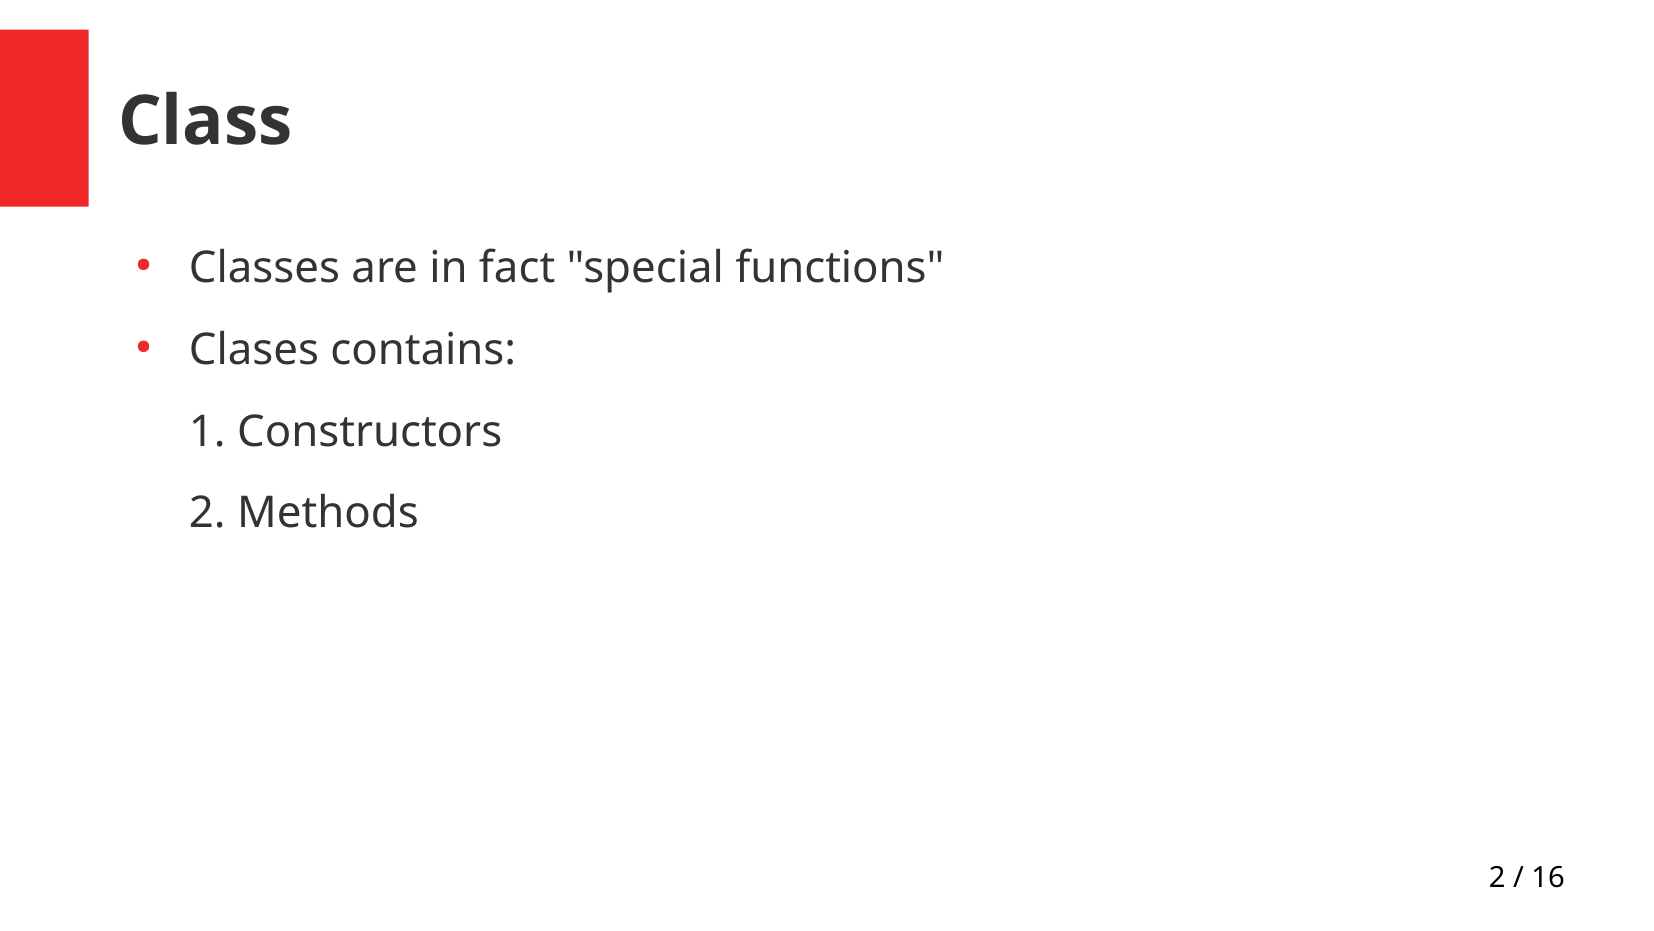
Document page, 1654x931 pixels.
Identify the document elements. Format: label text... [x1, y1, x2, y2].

title Class [118, 29, 1595, 207]
list Classes are in fact "special functions" Clases contains: 1. Constructors 2. Methods [118, 236, 1595, 798]
